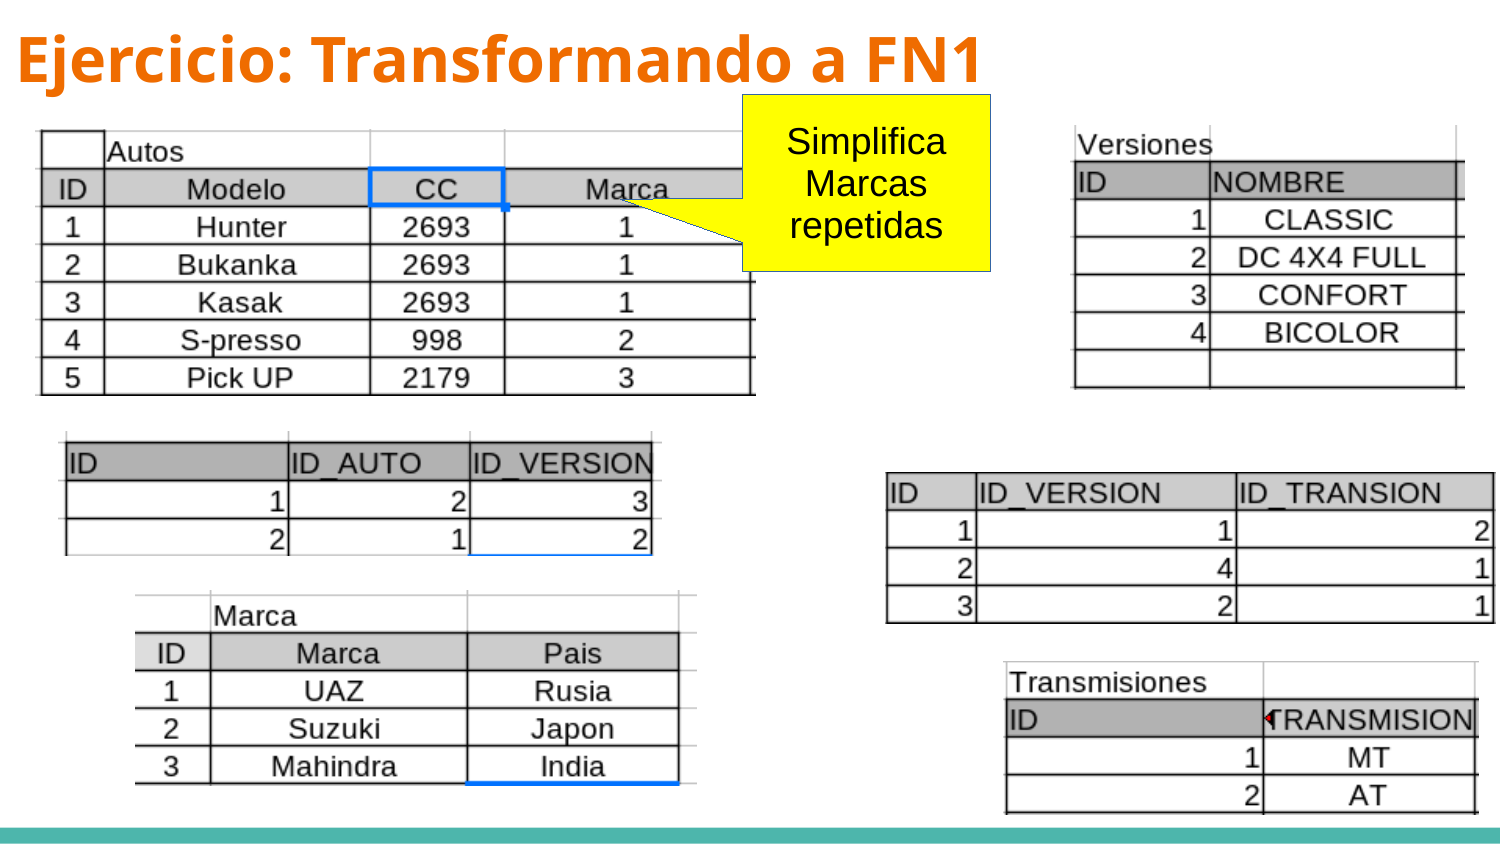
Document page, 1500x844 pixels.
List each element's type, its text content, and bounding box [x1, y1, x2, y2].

picture [885, 472, 1496, 624]
picture [58, 431, 662, 556]
picture [1070, 125, 1465, 390]
picture [35, 129, 756, 396]
text_box Simplifica Marcas repetidas [620, 94, 991, 272]
picture [135, 590, 697, 786]
title Ejercicio: Transformando a FN1 [0, 0, 1398, 116]
picture [1003, 661, 1479, 815]
